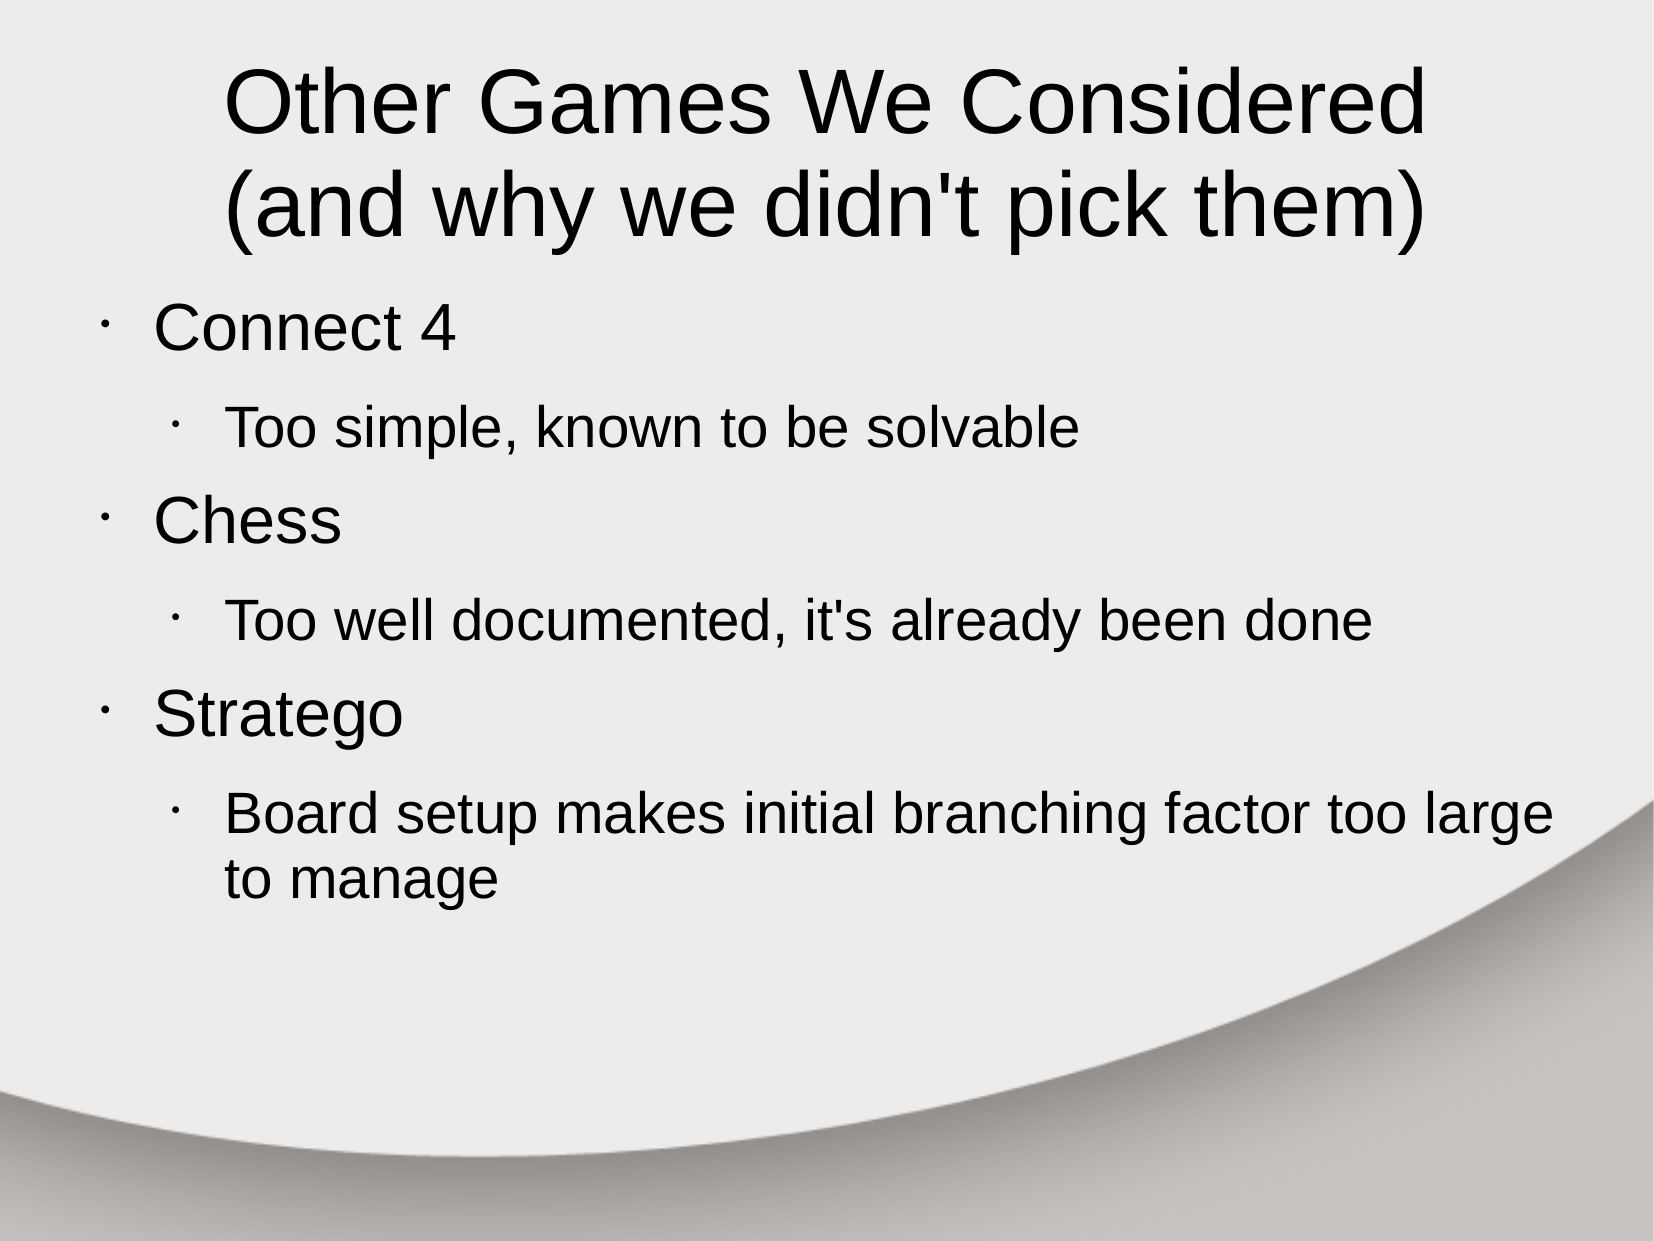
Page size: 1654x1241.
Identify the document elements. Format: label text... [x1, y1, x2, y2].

list Connect 4 Too simple, known to be solvable Chess Too well documented, it's already been done Stratego Board setup makes initial branching factor too large to manage [82, 290, 1571, 1094]
picture [0, 0, 1654, 1241]
title Other Games We Considered (and why we didn't pick them) [82, 50, 1571, 256]
